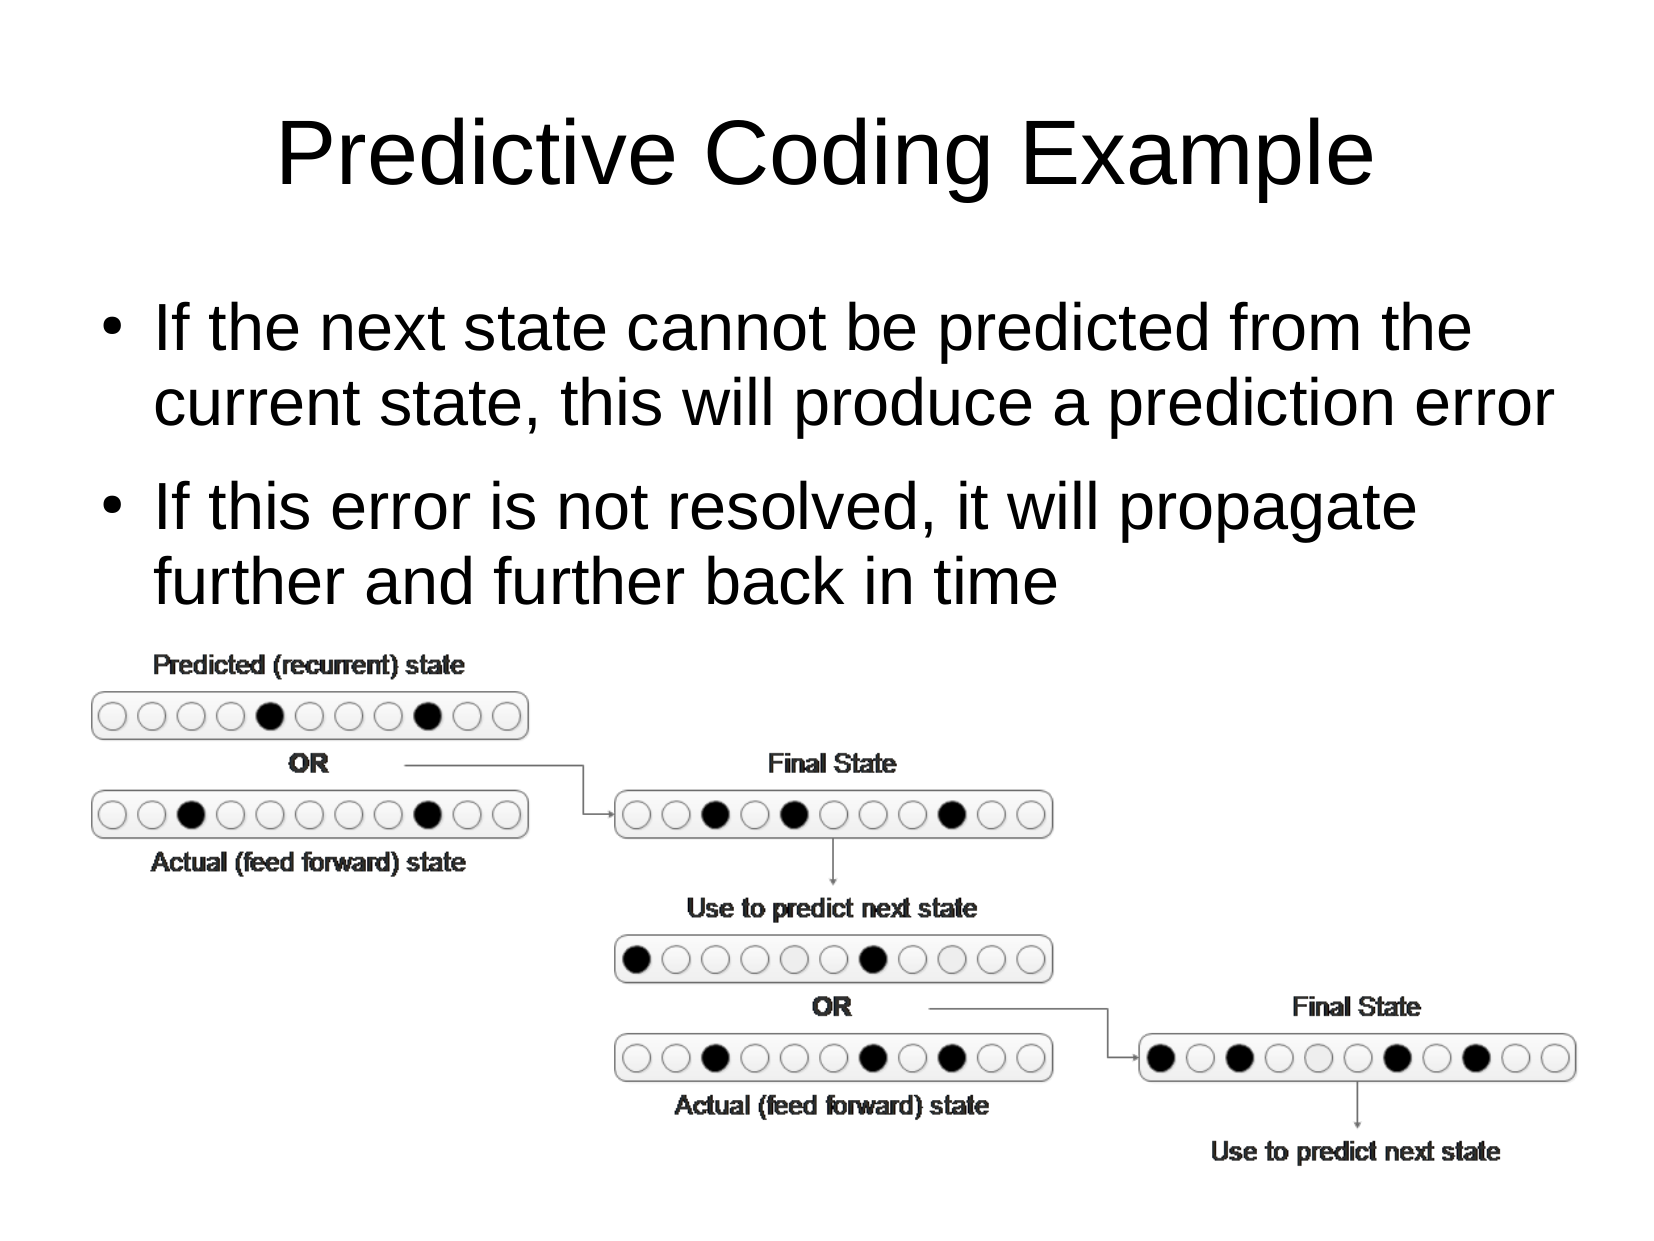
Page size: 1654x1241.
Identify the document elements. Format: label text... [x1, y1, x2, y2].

title Predictive Coding Example [82, 49, 1571, 257]
list If the next state cannot be predicted from the current state, this will produce a prediction error If this error is not resolved, it will propagate further and further back in time [82, 290, 1571, 1109]
picture [90, 648, 1579, 1171]
